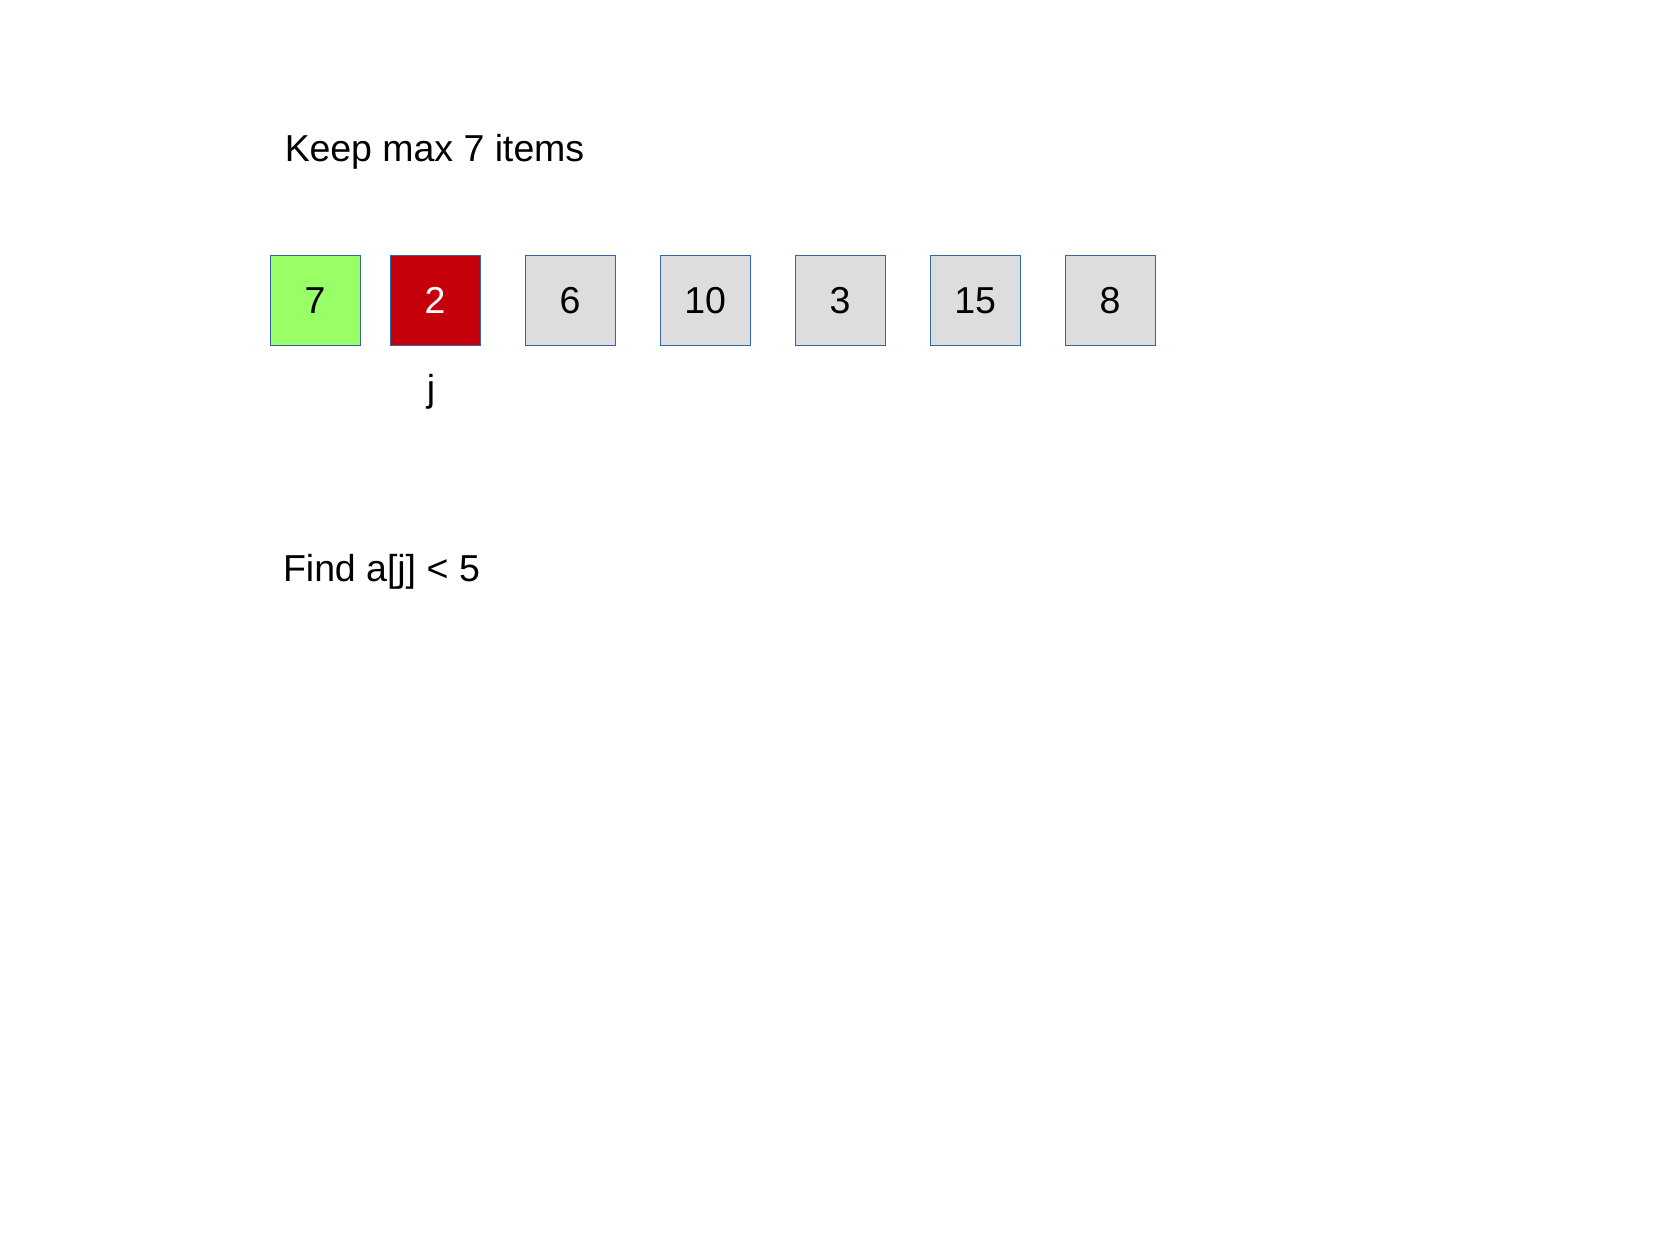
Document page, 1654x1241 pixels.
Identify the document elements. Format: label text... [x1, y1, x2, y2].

text_box Find a[j] < 5 [268, 540, 496, 597]
text_box Keep max 7 items [270, 120, 600, 177]
text_box 3 [795, 255, 886, 346]
text_box 2 [390, 255, 481, 346]
text_box 6 [525, 255, 616, 346]
text_box 15 [930, 255, 1021, 346]
text_box 10 [660, 255, 751, 346]
text_box 7 [270, 255, 361, 346]
text_box 8 [1065, 255, 1156, 346]
text_box j [412, 360, 451, 417]
